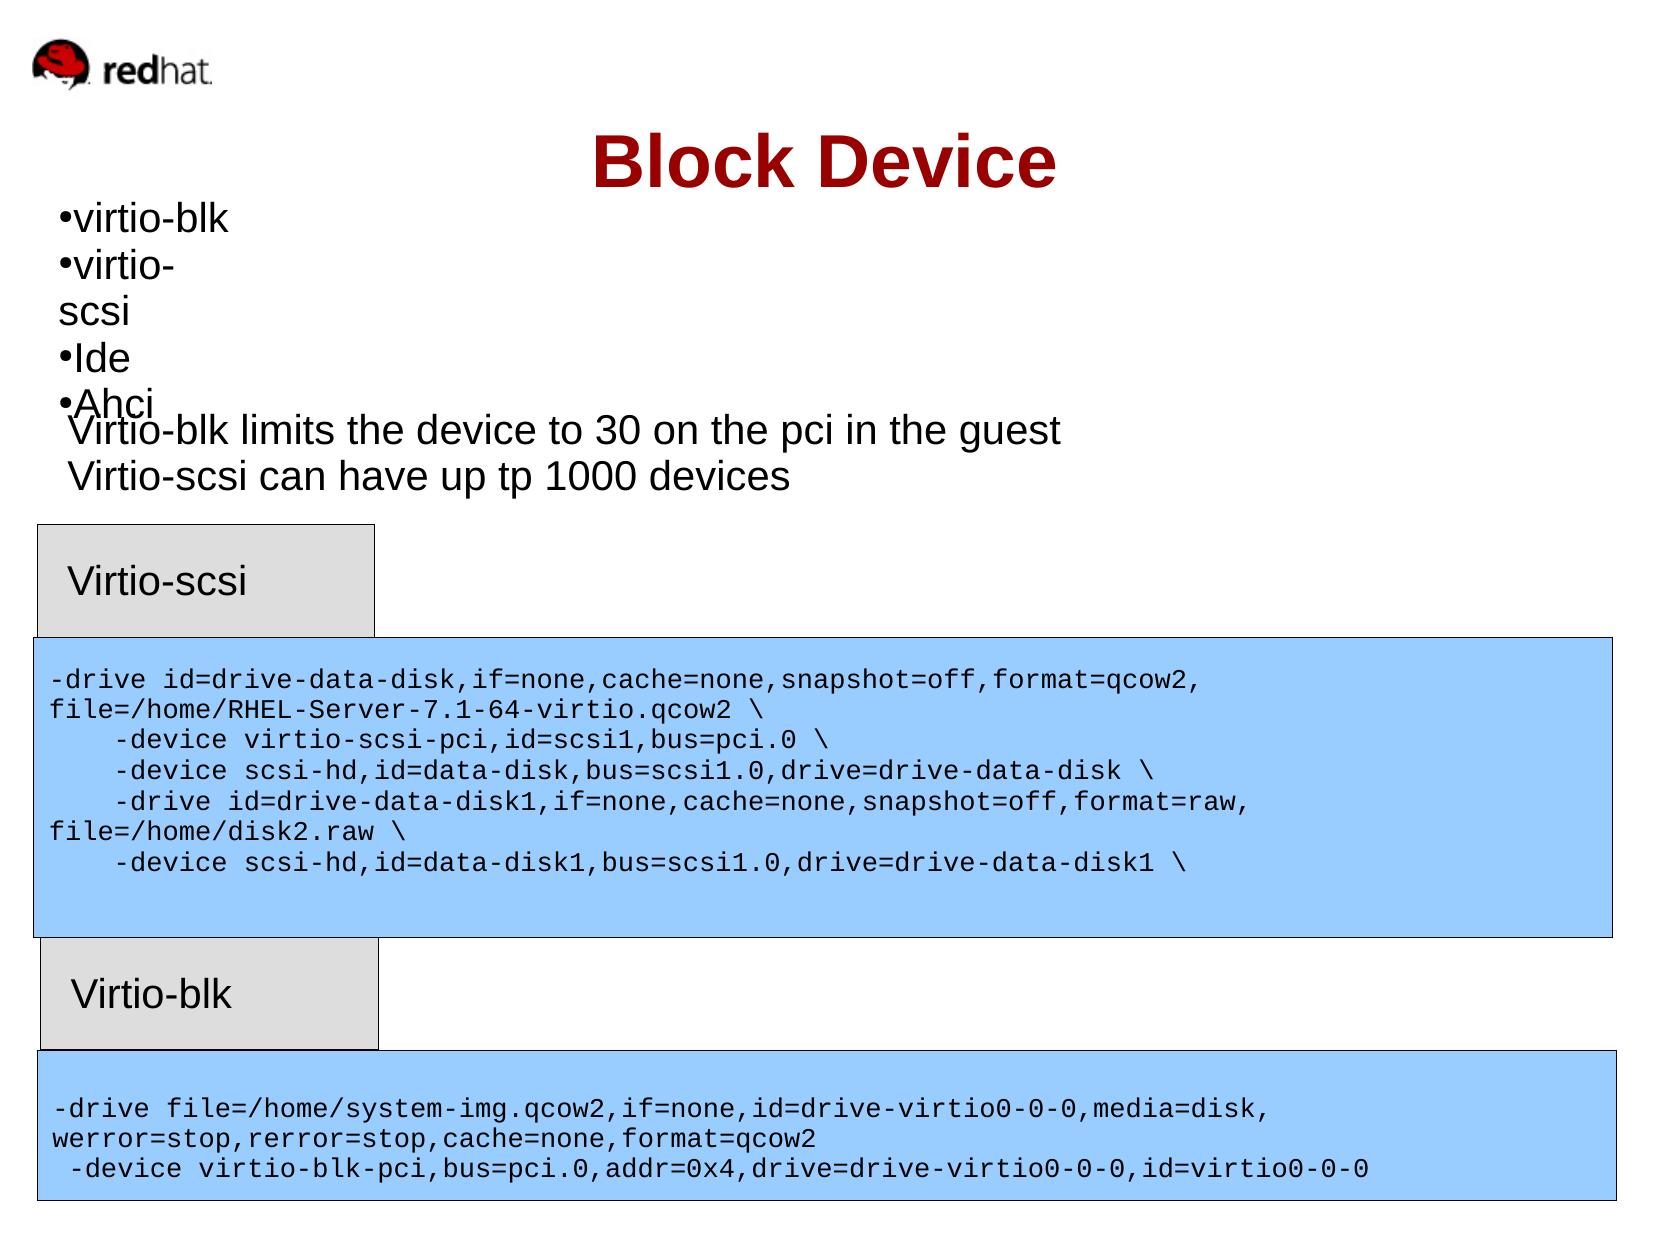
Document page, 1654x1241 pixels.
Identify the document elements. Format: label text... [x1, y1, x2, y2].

text_box virtio-blk virtio-scsi Ide Ahci [43, 187, 263, 389]
text_box -drive file=/home/system-img.qcow2,if=none,id=drive-virtio0-0-0,media=disk, werror=stop,rerror=stop,cache=none,format=qcow2 -device virtio-blk-pci,bus=pci.0,addr=0x4,drive=drive-virtio0-0-0,id=virtio0-0-0 [37, 1050, 1617, 1201]
text_box Virtio-blk limits the device to 30 on the pci in the guest Virtio-scsi can have up tp 1000 devices [37, 399, 1088, 554]
text_box Virtio-blk [40, 937, 379, 1050]
text_box Block Device [112, 112, 1538, 211]
text_box Virtio-scsi [37, 554, 375, 637]
text_box -drive id=drive-data-disk,if=none,cache=none,snapshot=off,format=qcow2, file=/home/RHEL-Server-7.1-64-virtio.qcow2 \ -device virtio-scsi-pci,id=scsi1,bus=pci.0 \ -device scsi-hd,id=data-disk,bus=scsi1.0,drive=drive-data-disk \ -drive id=drive-data-disk1,if=none,cache=none,snapshot=off,format=raw, file=/home/disk2.raw \ -device scsi-hd,id=data-disk1,bus=scsi1.0,drive=drive-data-disk1 \ [33, 637, 1613, 938]
picture [31, 37, 212, 98]
